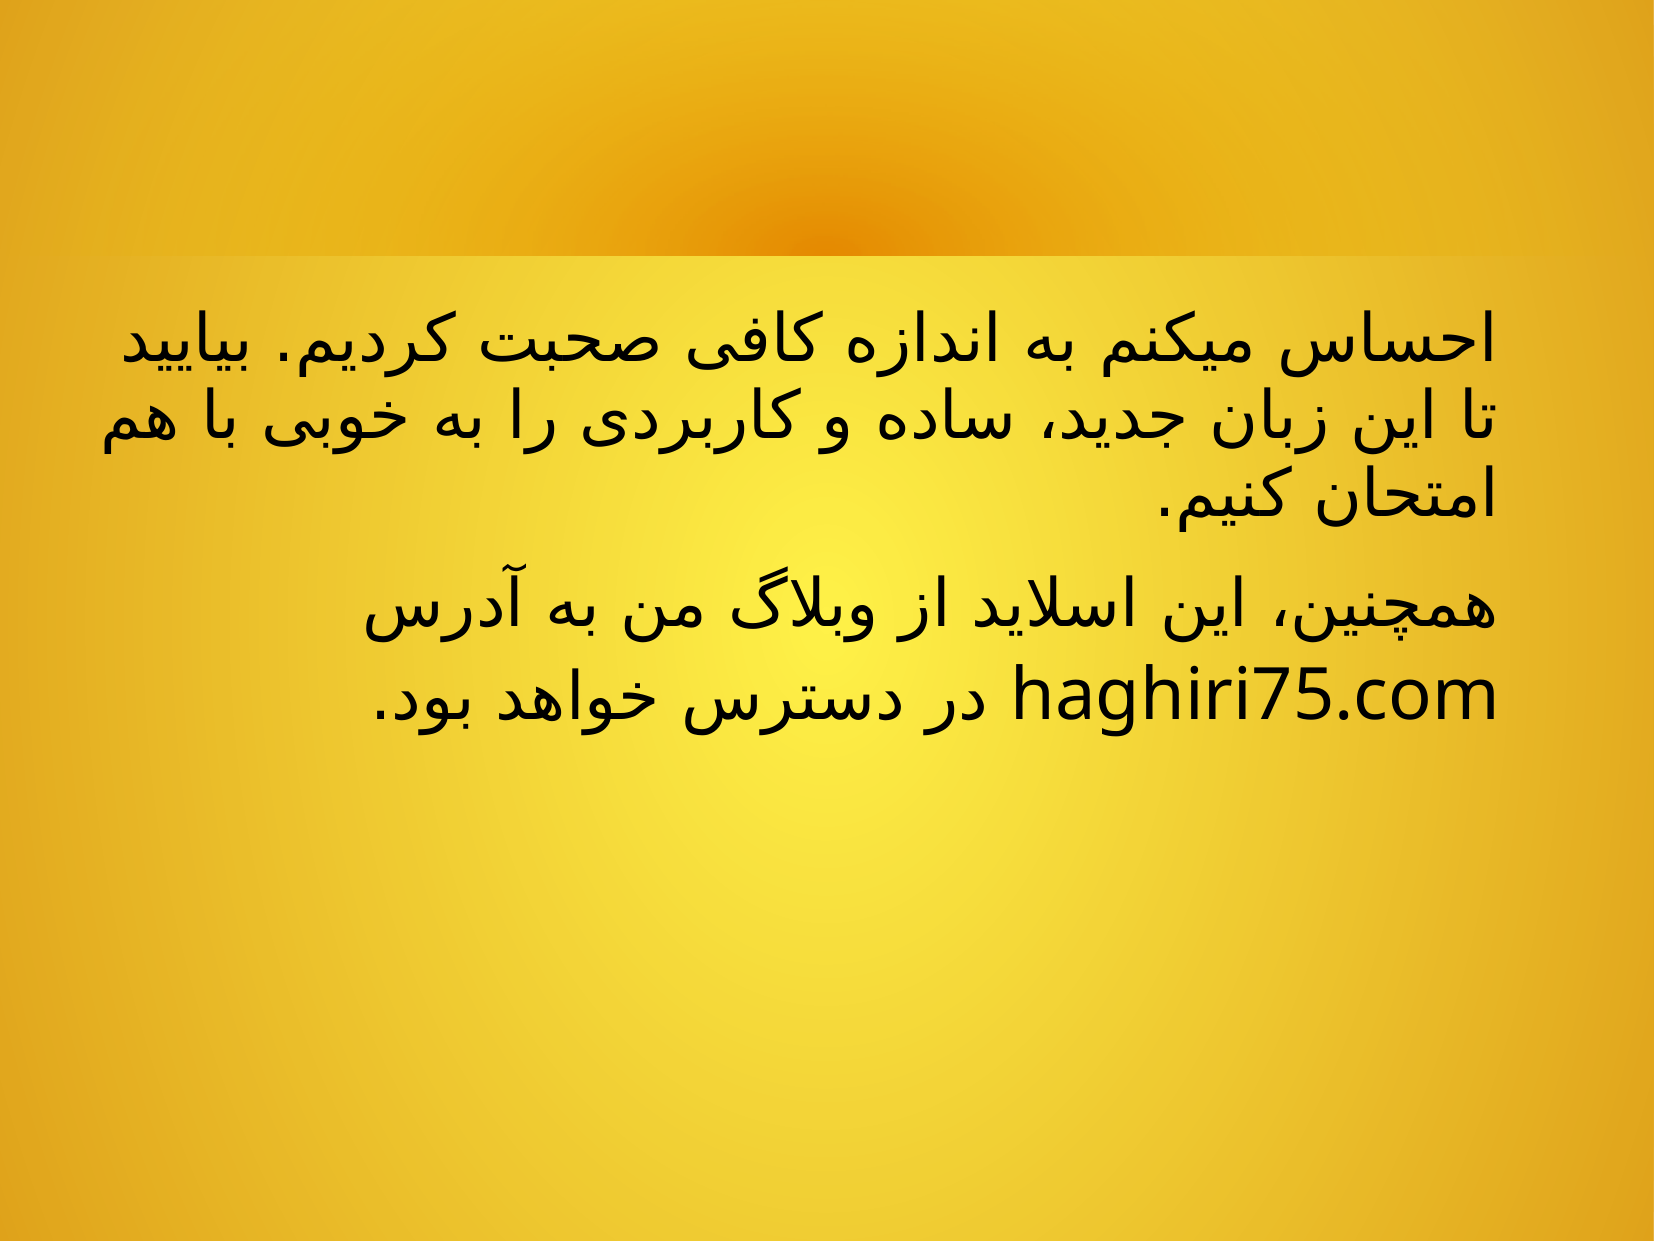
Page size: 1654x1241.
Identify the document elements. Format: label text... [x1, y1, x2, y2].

list احساس میکنم به اندازه کافی صحبت کردیم. بیایید تا این زبان جدید، ساده و کاربردی را به خوبی با هم امتحان کنیم. همچنین، این اسلاید از وبلاگ من به آدرس haghiri75.com در دسترس خواهد بود. [82, 299, 1571, 1019]
